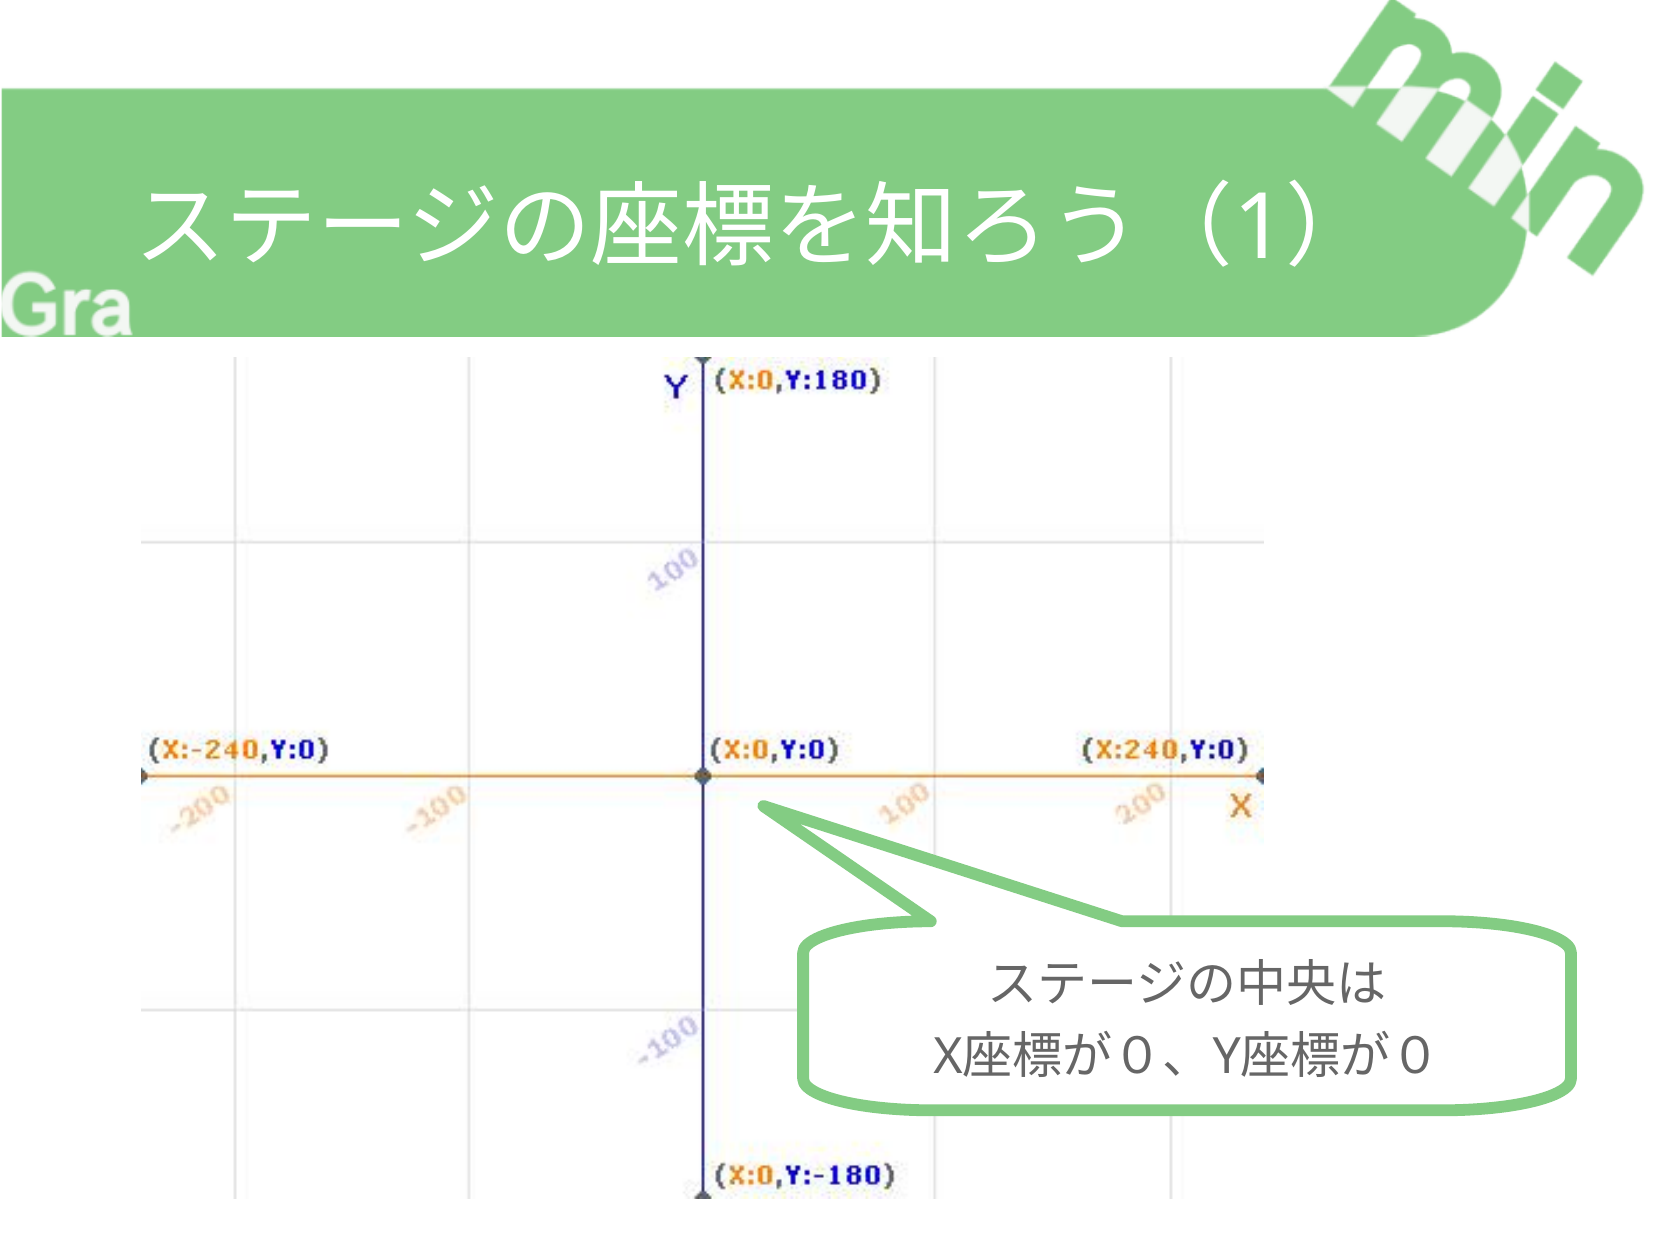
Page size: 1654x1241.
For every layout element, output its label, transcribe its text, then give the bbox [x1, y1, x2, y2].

picture [1, 0, 1654, 337]
title ステージの座標を知ろう（1） [11, 147, 1501, 290]
picture [141, 357, 1264, 1199]
text_box ステージの中央は X座標が０、Y座標が０ [763, 805, 1571, 1111]
